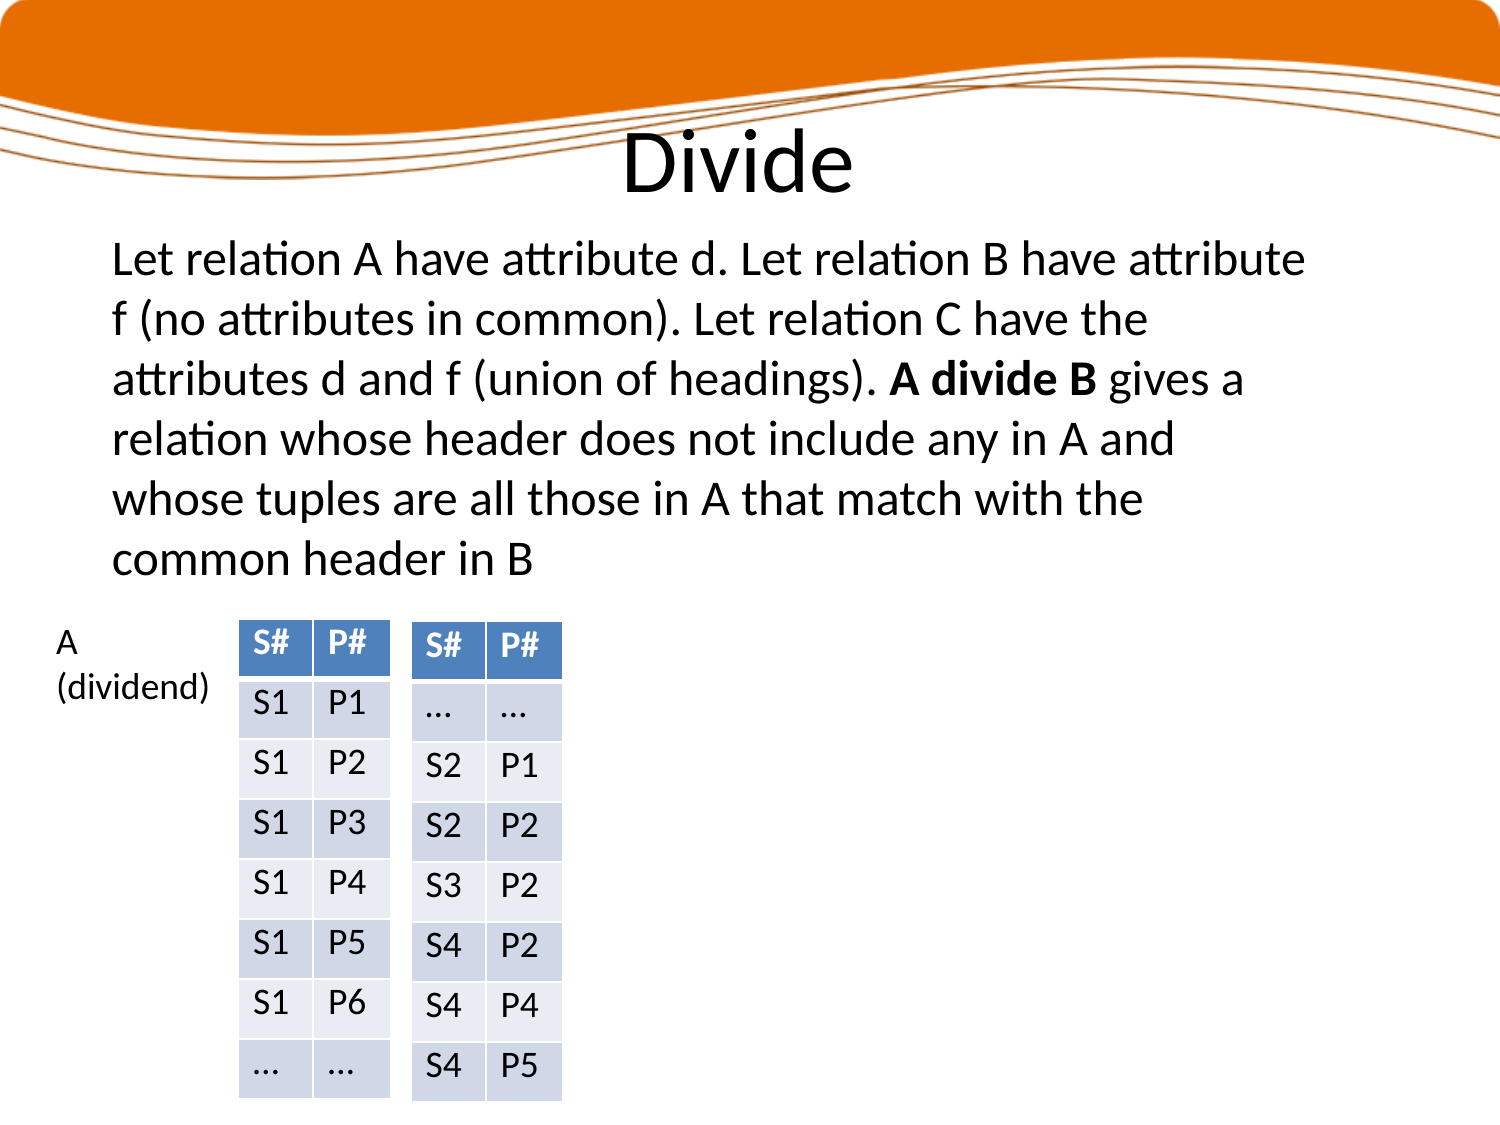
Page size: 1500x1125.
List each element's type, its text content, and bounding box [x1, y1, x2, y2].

table_header P# [314, 620, 390, 676]
table_cell P5 [314, 920, 390, 978]
table_cell S1 [239, 860, 312, 918]
table_cell P6 [314, 980, 390, 1038]
table_cell … [314, 1040, 390, 1098]
table_cell S4 [412, 923, 485, 981]
table_header S# [412, 622, 485, 679]
table_cell S4 [412, 983, 485, 1041]
picture [0, 0, 1500, 180]
table_cell P2 [487, 803, 562, 861]
table_cell S1 [239, 920, 312, 978]
table_cell P2 [487, 863, 562, 921]
table_cell S1 [239, 740, 312, 798]
text_box A (dividend) [41, 609, 242, 715]
table_cell S1 [239, 800, 312, 858]
table_cell P2 [314, 740, 390, 798]
table_cell P3 [314, 800, 390, 858]
text_box Let relation A have attribute d. Let relation B have attribute f (no attributes in common). Let relation C have the attributes d and f (union of headings). A divide B gives a relation whose header does not include any in A and whose tuples are all those in A that match with the common header in B [97, 218, 1326, 594]
table_header P# [487, 622, 562, 679]
table_cell S1 [239, 682, 312, 738]
table_cell P5 [487, 1043, 562, 1101]
table_cell … [412, 684, 485, 741]
table_cell P1 [487, 743, 562, 801]
table_header S# [239, 620, 312, 676]
table_cell P1 [314, 682, 390, 738]
table_cell P4 [487, 983, 562, 1041]
table_cell P4 [314, 860, 390, 918]
table_cell S2 [412, 743, 485, 801]
table_cell … [487, 684, 562, 741]
table_cell P2 [487, 923, 562, 981]
table_cell S2 [412, 803, 485, 861]
table_cell S3 [412, 863, 485, 921]
table_cell S4 [412, 1043, 485, 1101]
table_cell … [239, 1040, 312, 1098]
text_box Divide [165, 93, 1312, 218]
table_cell S1 [239, 980, 312, 1038]
